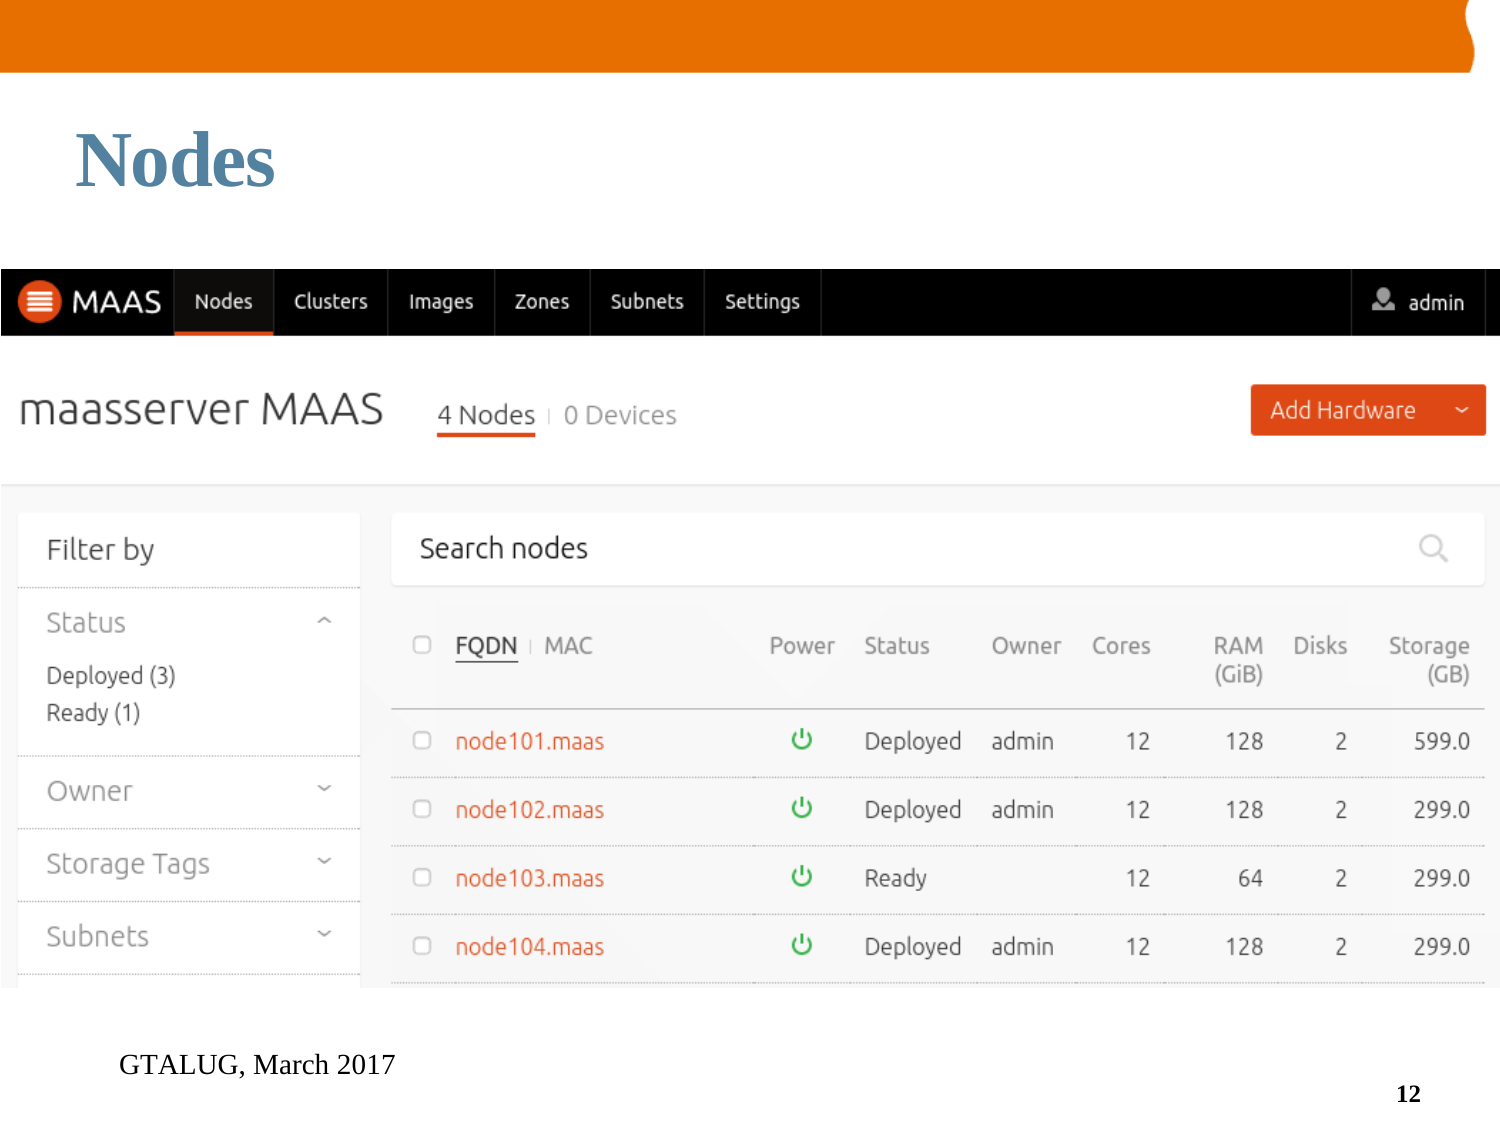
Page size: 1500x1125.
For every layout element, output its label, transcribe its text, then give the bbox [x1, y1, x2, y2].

title Nodes [75, 122, 1438, 228]
picture [0, 0, 1500, 75]
picture [1, 269, 1500, 988]
